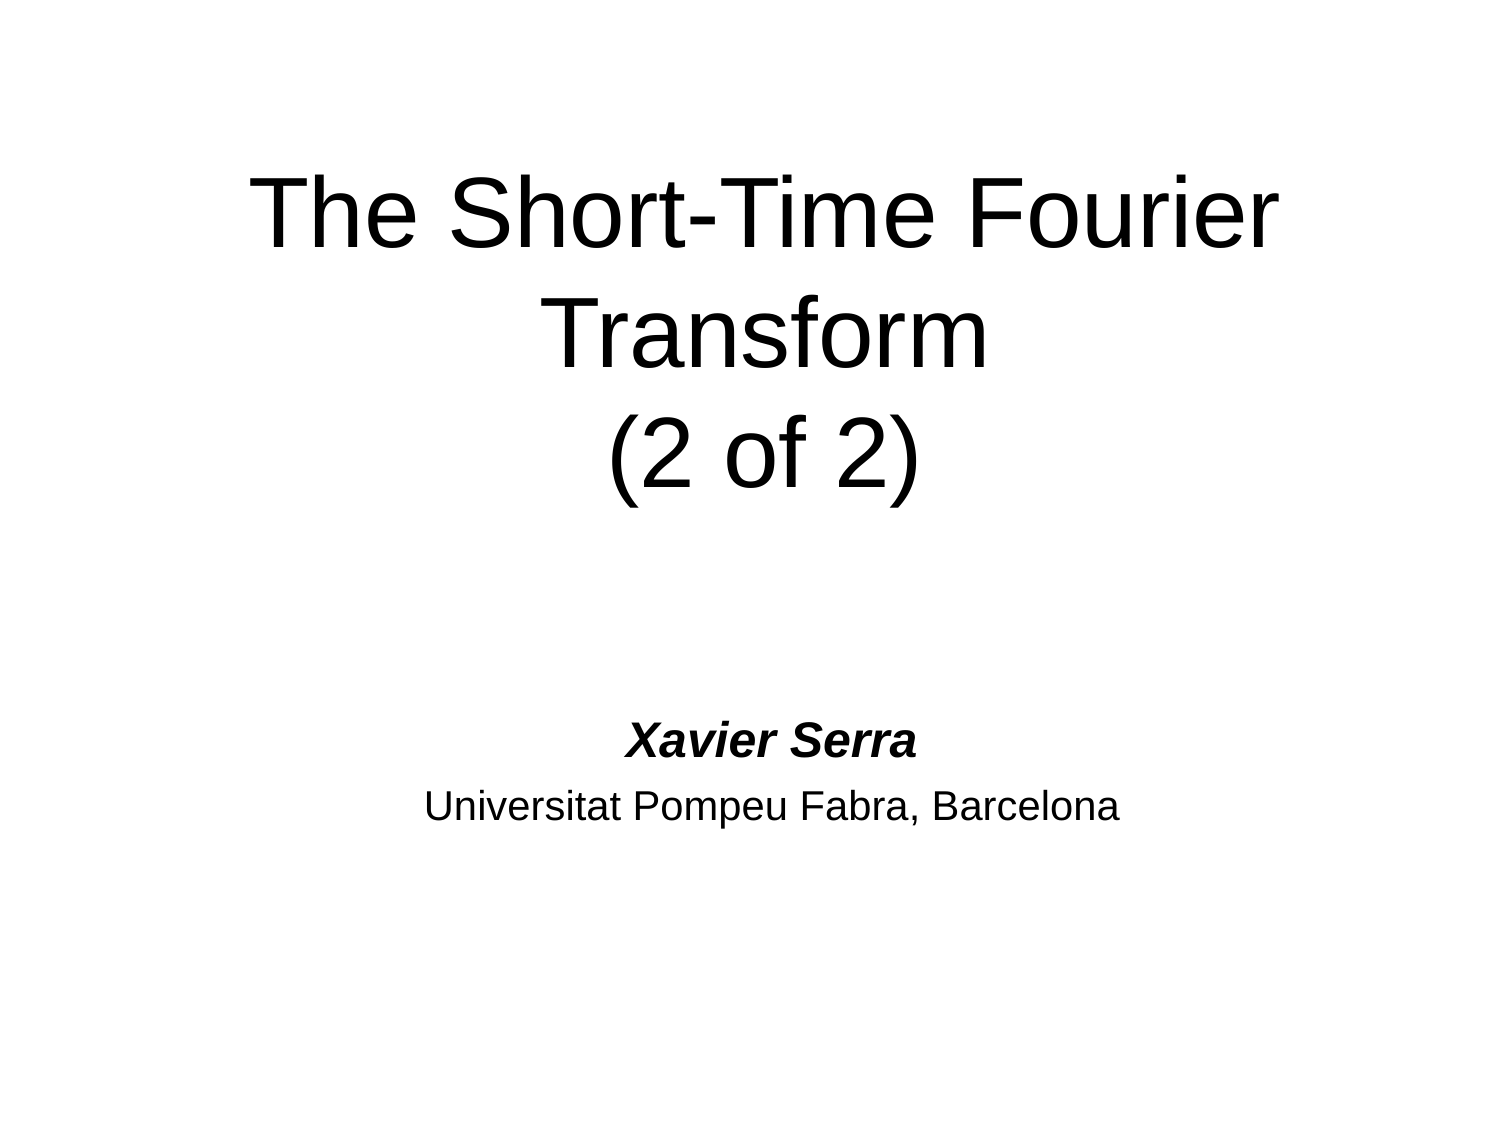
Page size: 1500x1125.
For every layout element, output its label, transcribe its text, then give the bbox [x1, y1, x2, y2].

title The Short-Time Fourier Transform (2 of 2) [143, 82, 1350, 572]
text_box Xavier Serra Universitat Pompeu Fabra, Barcelona [357, 704, 1186, 909]
